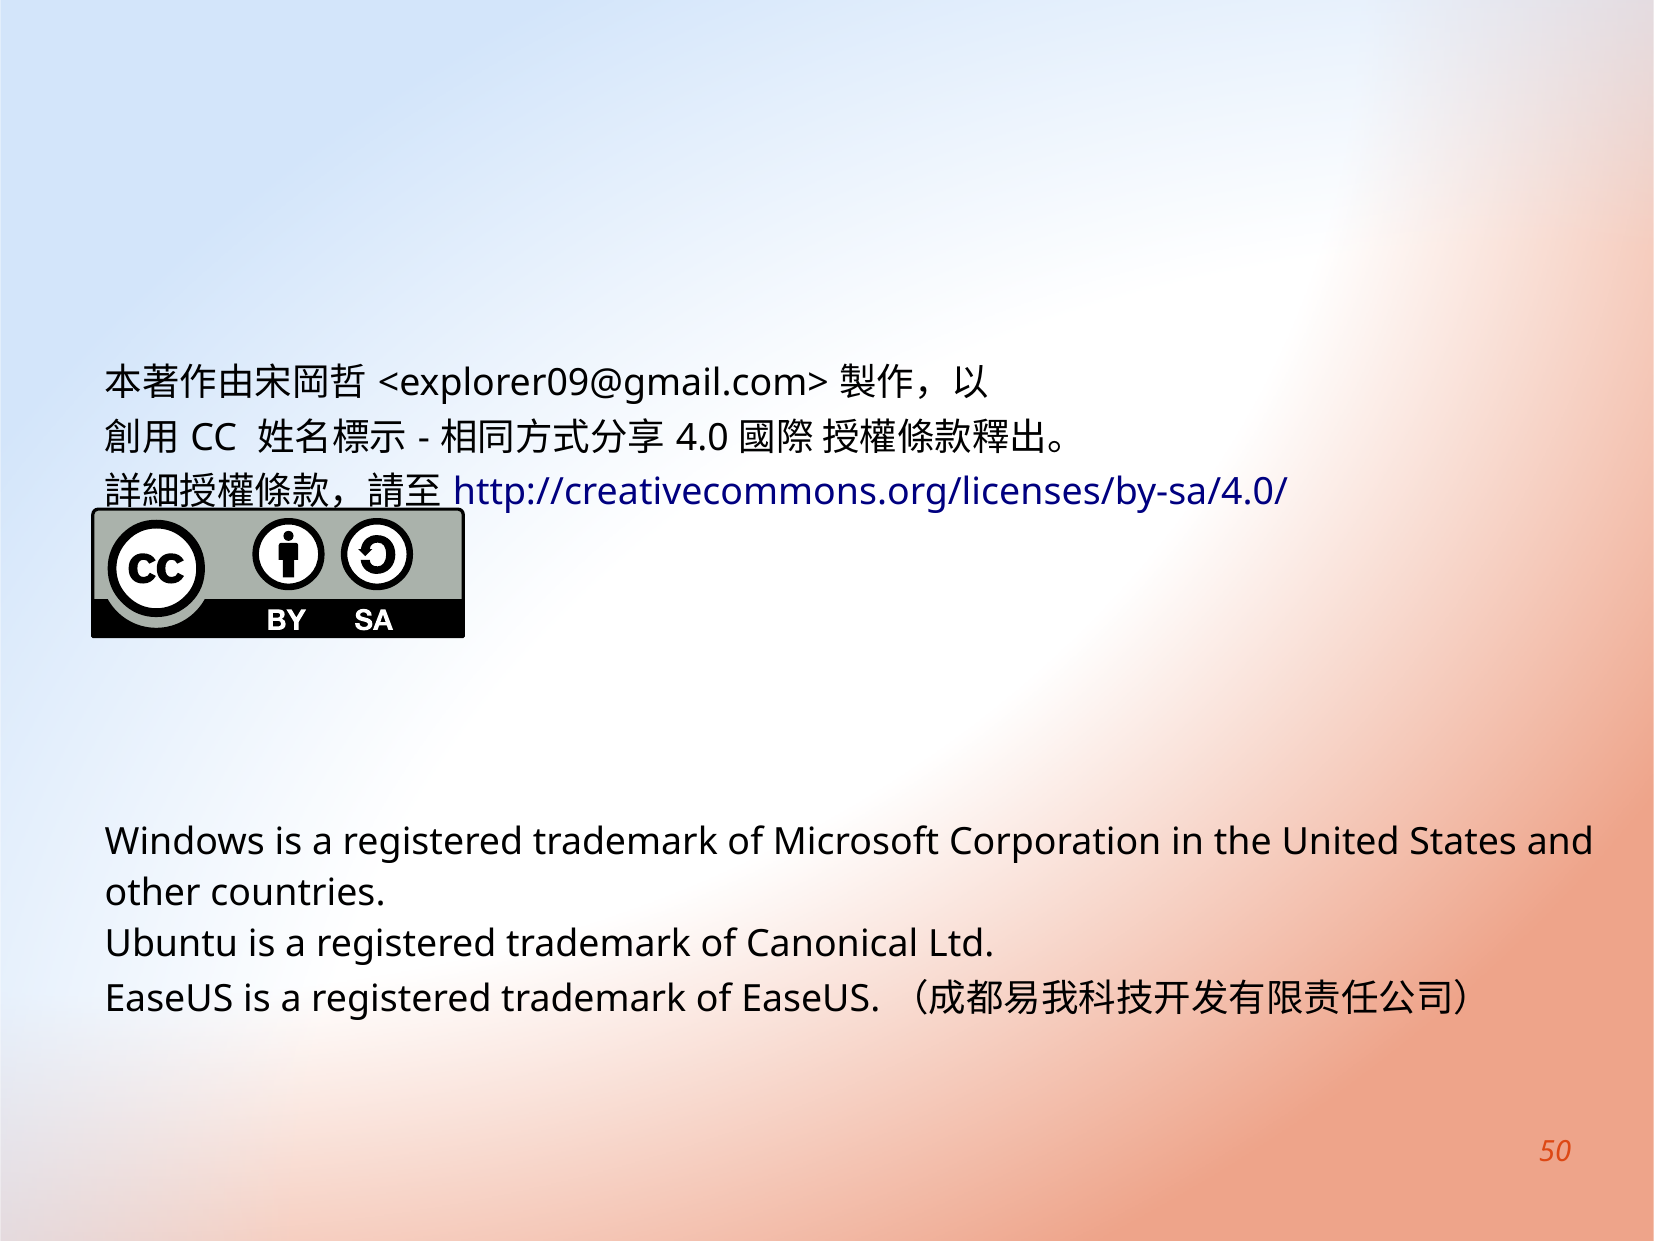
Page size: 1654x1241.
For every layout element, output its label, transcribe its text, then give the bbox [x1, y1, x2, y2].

picture [0, 0, 1654, 1241]
text_box Windows is a registered trademark of Microsoft Corporation in the United States and other countries. Ubuntu is a registered trademark of Canonical Ltd. EaseUS is a registered trademark of EaseUS.（成都易我科技开发有限责任公司） [89, 807, 1561, 994]
text_box 本著作由宋岡哲<explorer09@gmail.com>製作，以 創用CC 姓名標示-相同方式分享4.0國際 授權條款釋出。 詳細授權條款，請至http://creativecommons.org/licenses/by-sa/4.0/ [89, 345, 1278, 493]
